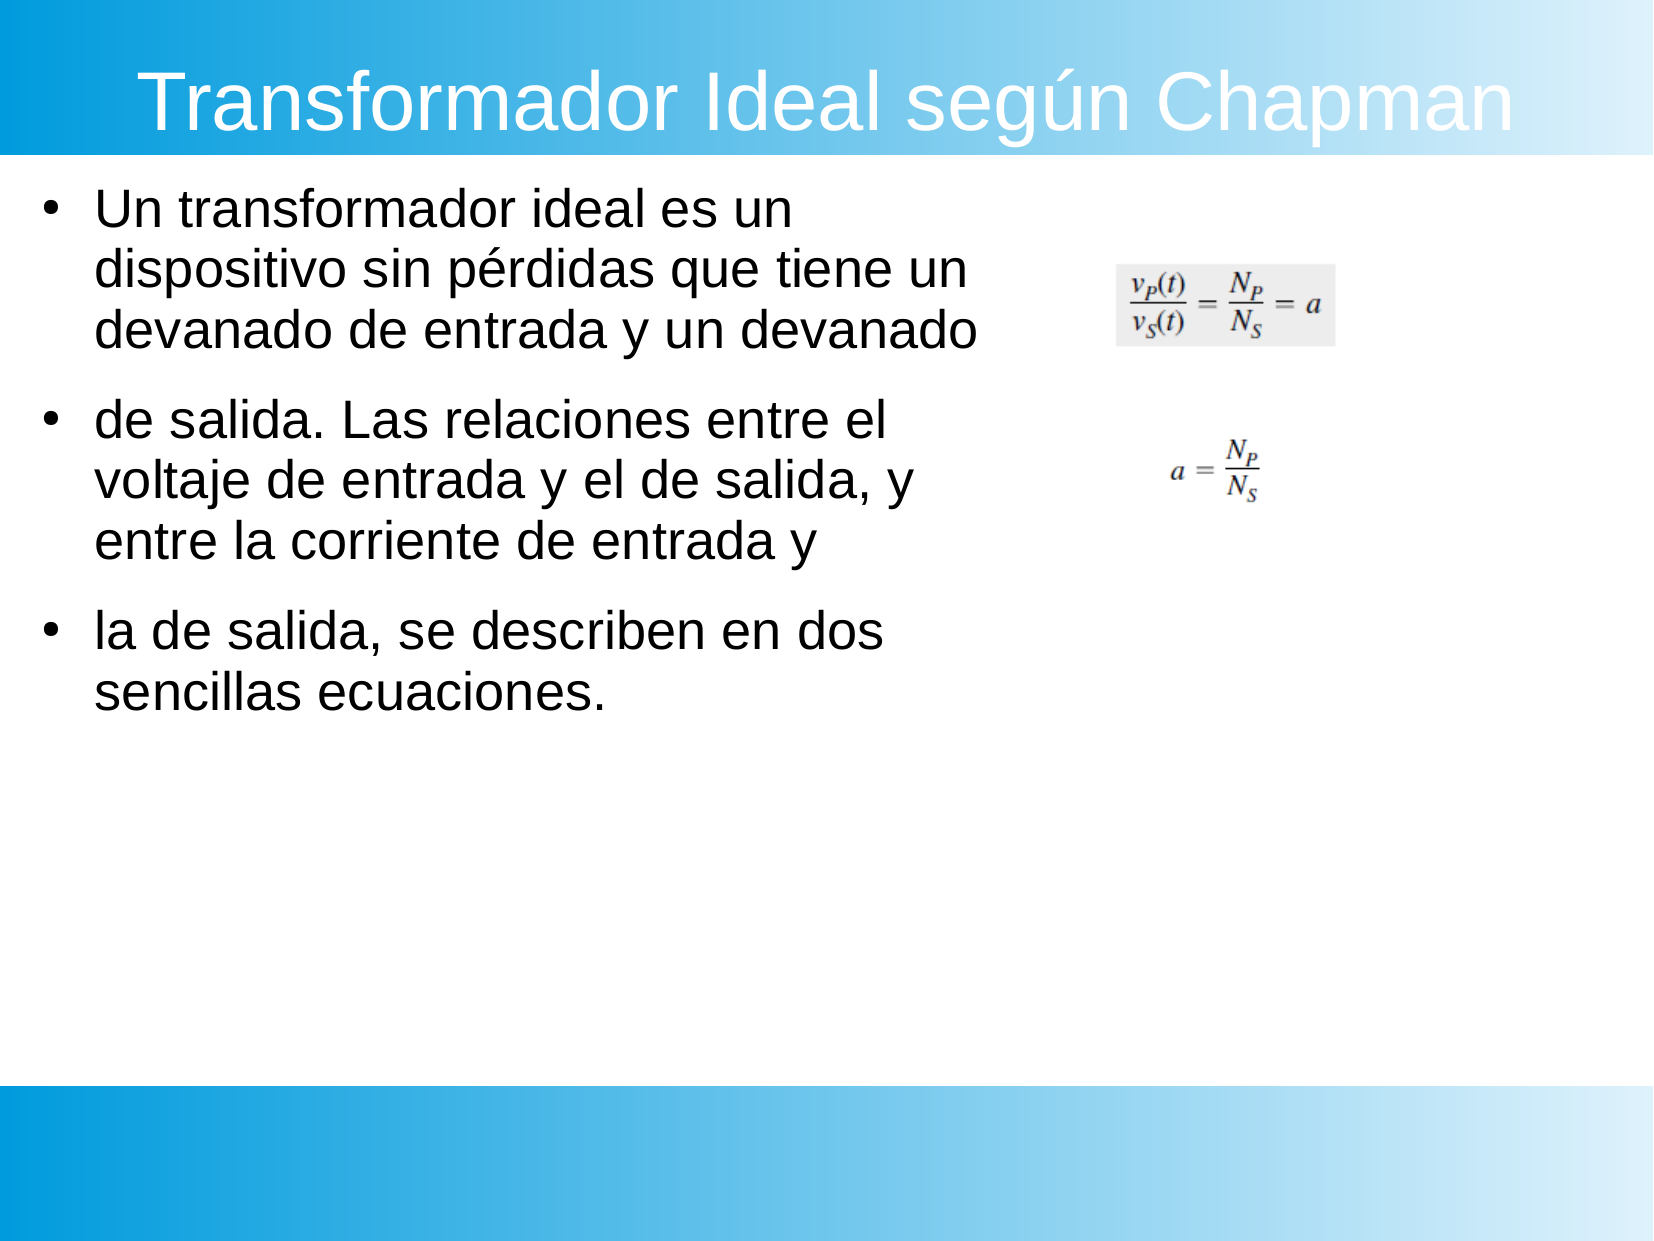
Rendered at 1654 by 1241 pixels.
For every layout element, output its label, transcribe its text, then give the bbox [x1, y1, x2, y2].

title Transformador Ideal según Chapman [82, 49, 1571, 155]
picture [1110, 247, 1353, 367]
list Un transformador ideal es un dispositivo sin pérdidas que tiene un devanado de entrada y un devanado de salida. Las relaciones entre el voltaje de entrada y el de salida, y entre la corriente de entrada y la de salida, se describen en dos sencillas ecuaciones. [23, 178, 993, 1052]
picture [1145, 413, 1324, 538]
